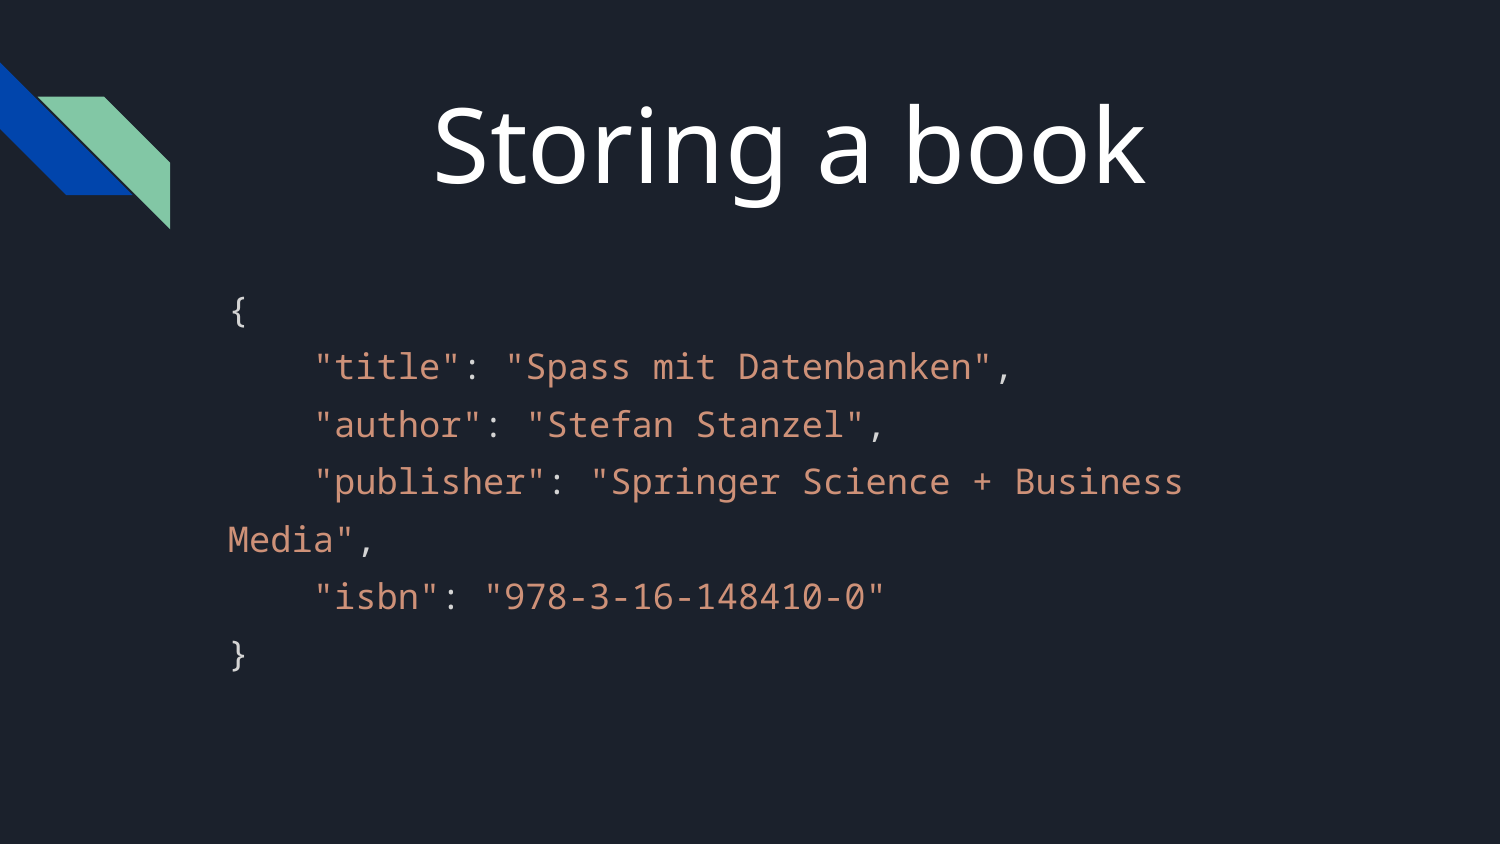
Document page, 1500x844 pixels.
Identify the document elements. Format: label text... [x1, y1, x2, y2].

title Storing a book [212, 64, 1368, 215]
list { "title": "Spass mit Datenbanken", "author": "Stefan Stanzel", "publisher": "Springer Science + Business Media", "isbn": "978-3-16-148410-0" } [212, 257, 1368, 735]
